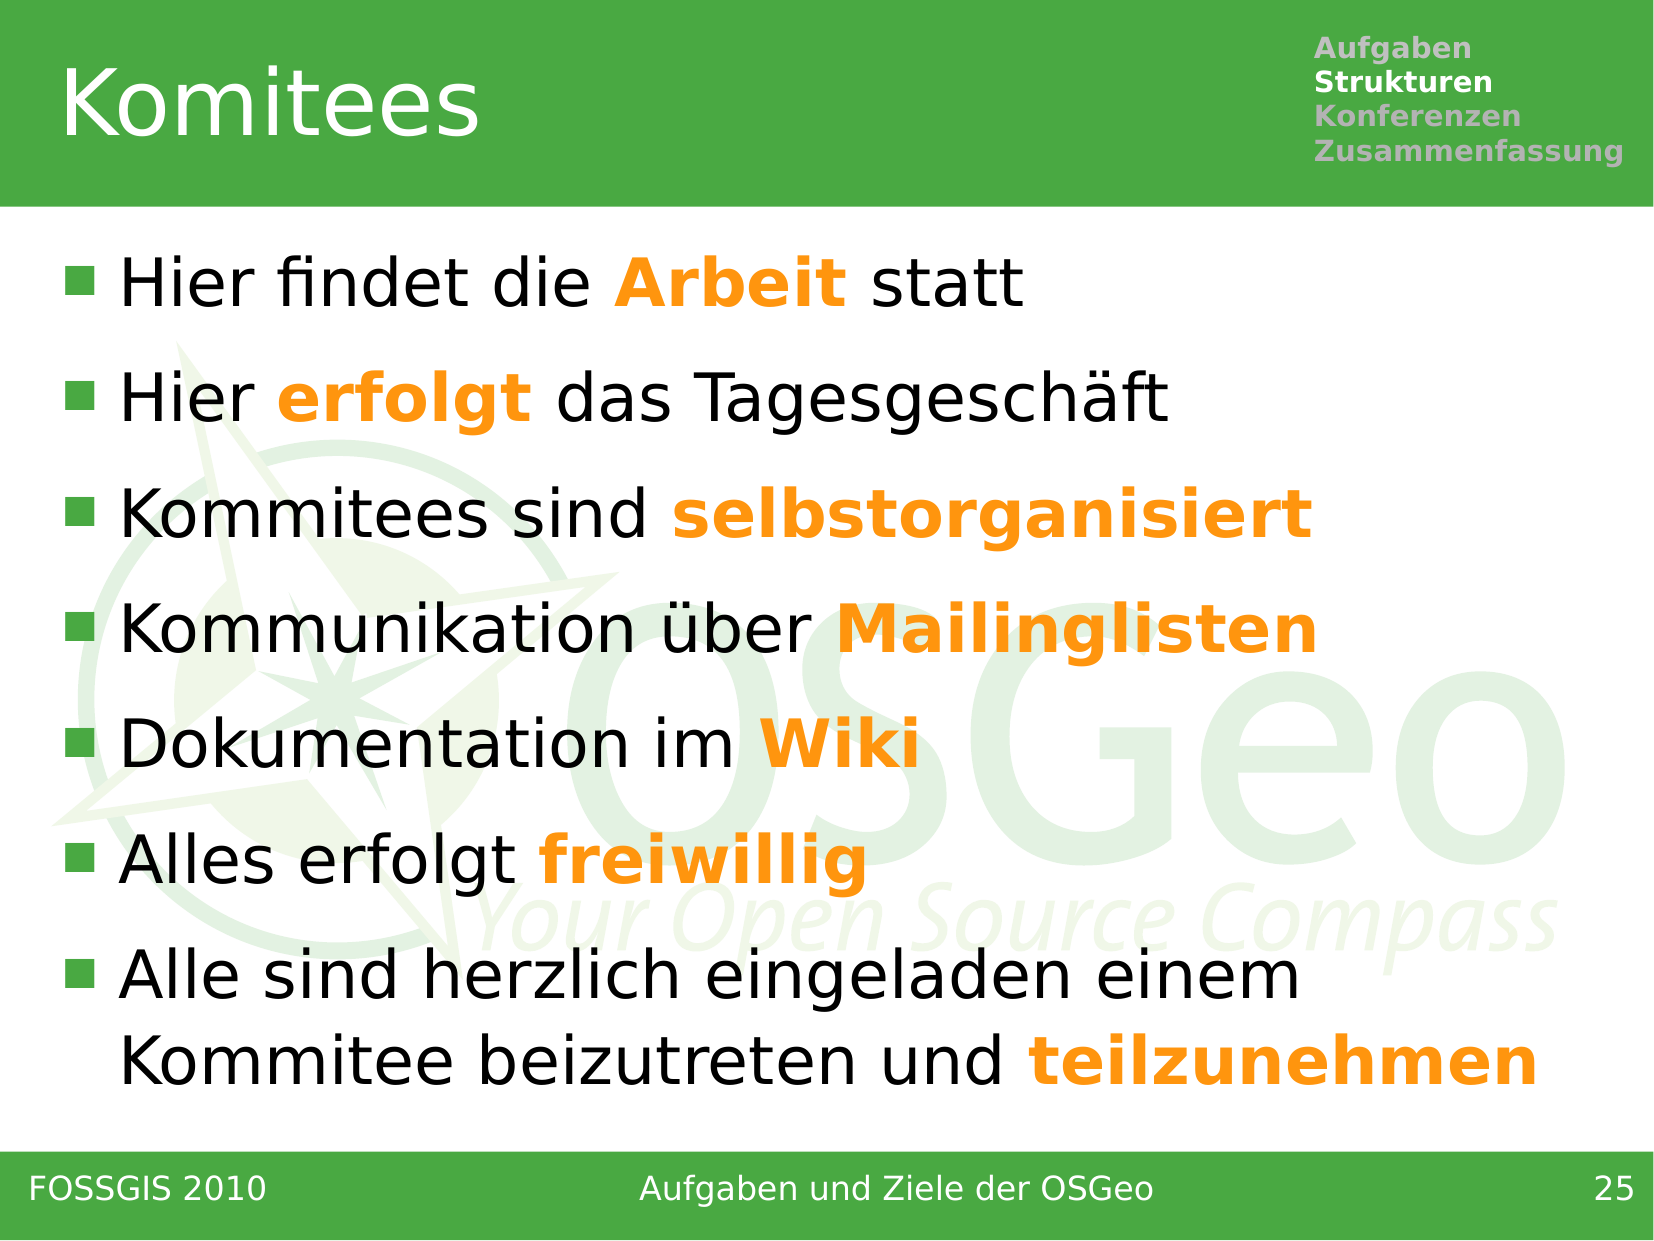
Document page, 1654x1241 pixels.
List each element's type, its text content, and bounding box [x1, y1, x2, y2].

title Komitees [59, 29, 1299, 178]
text_box Aufgaben Strukturen Konferenzen Zusammenfassung [1299, 23, 1654, 201]
list Hier findet die Arbeit statt Hier erfolgt das Tagesgeschäft Kommitees sind selbstorganisiert Kommunikation über Mailinglisten Dokumentation im Wiki Alles erfolgt freiwillig Alle sind herzlich eingeladen einem Kommitee beizutreten und teilzunehmen [47, 236, 1595, 1123]
